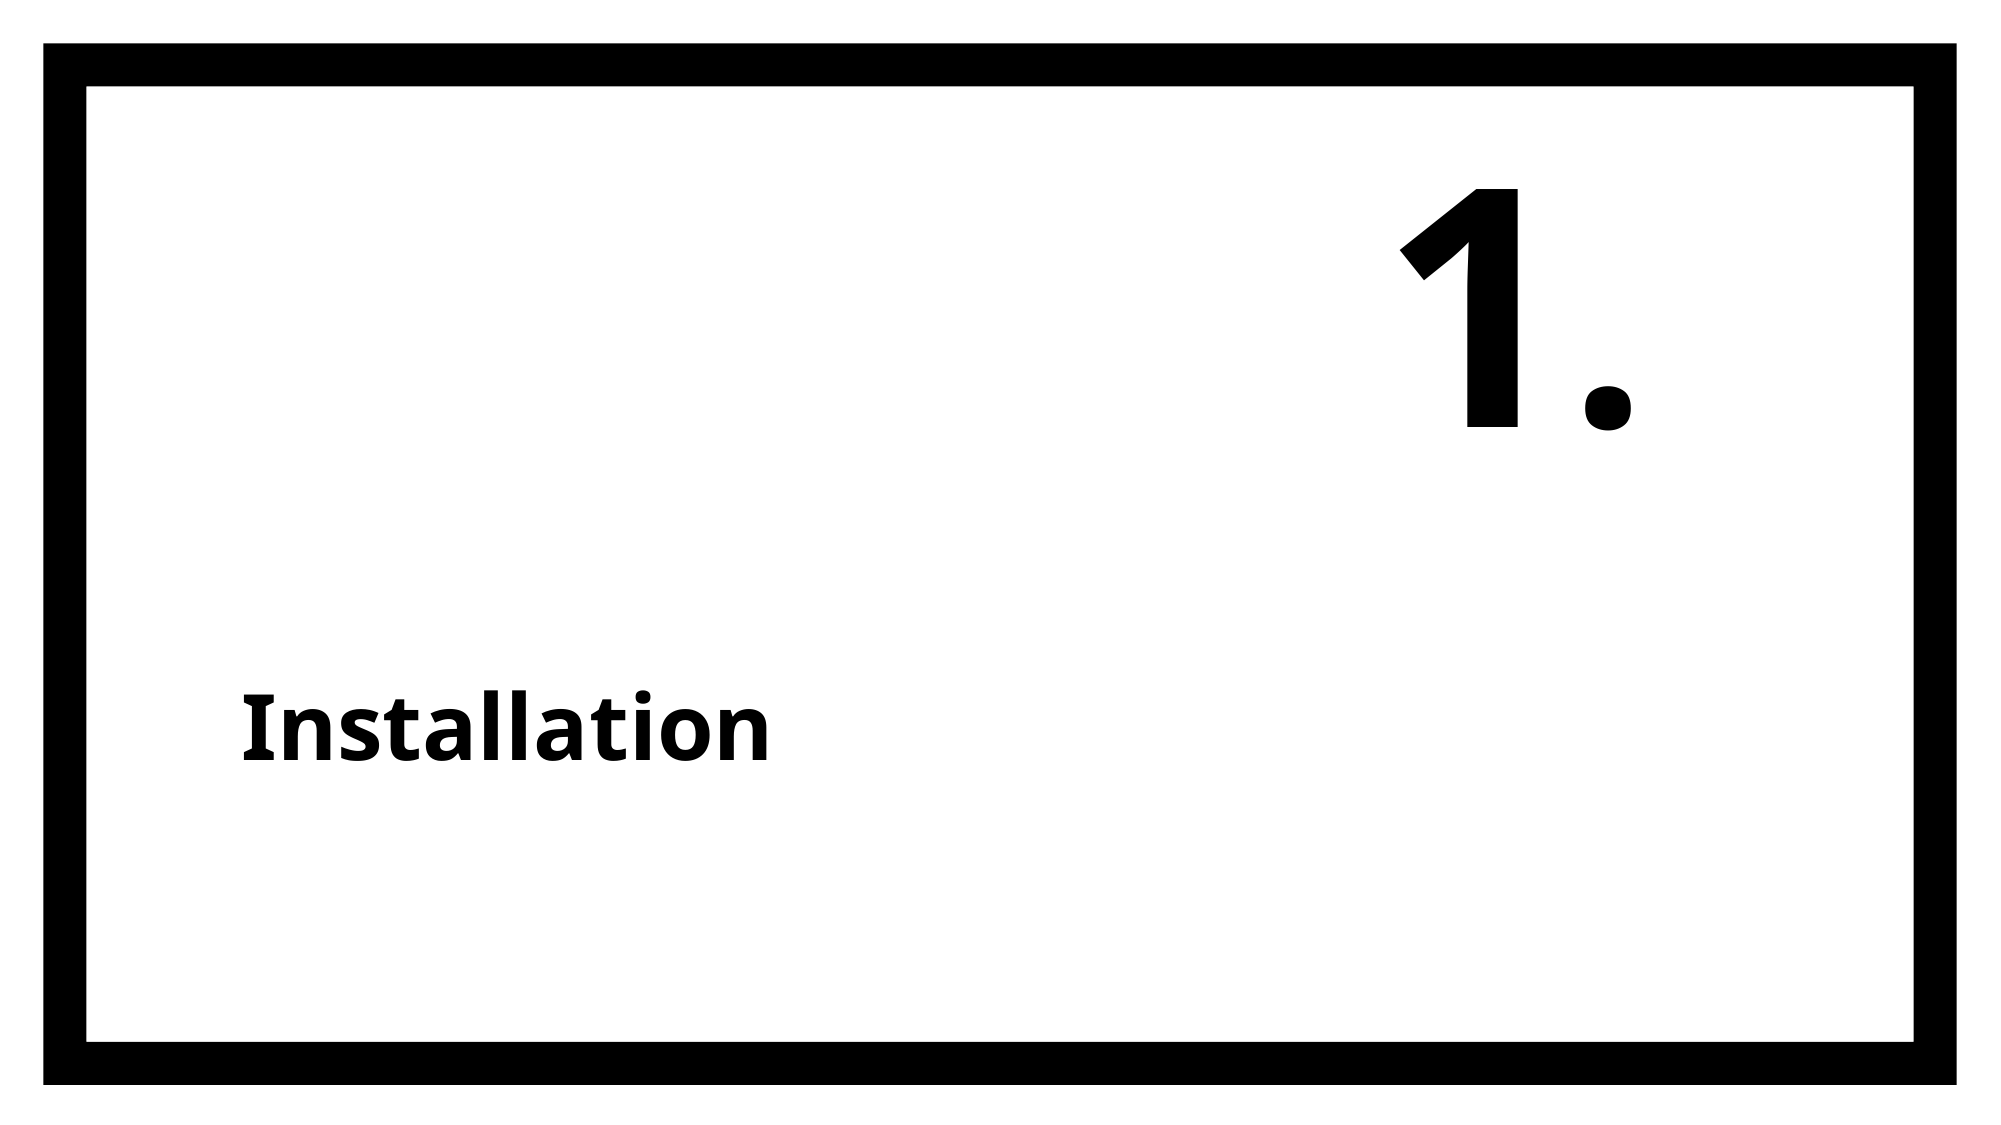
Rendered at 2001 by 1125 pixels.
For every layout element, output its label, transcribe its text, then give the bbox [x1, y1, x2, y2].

text_box 1. [1360, 73, 1849, 497]
text_box Installation [221, 546, 1305, 801]
